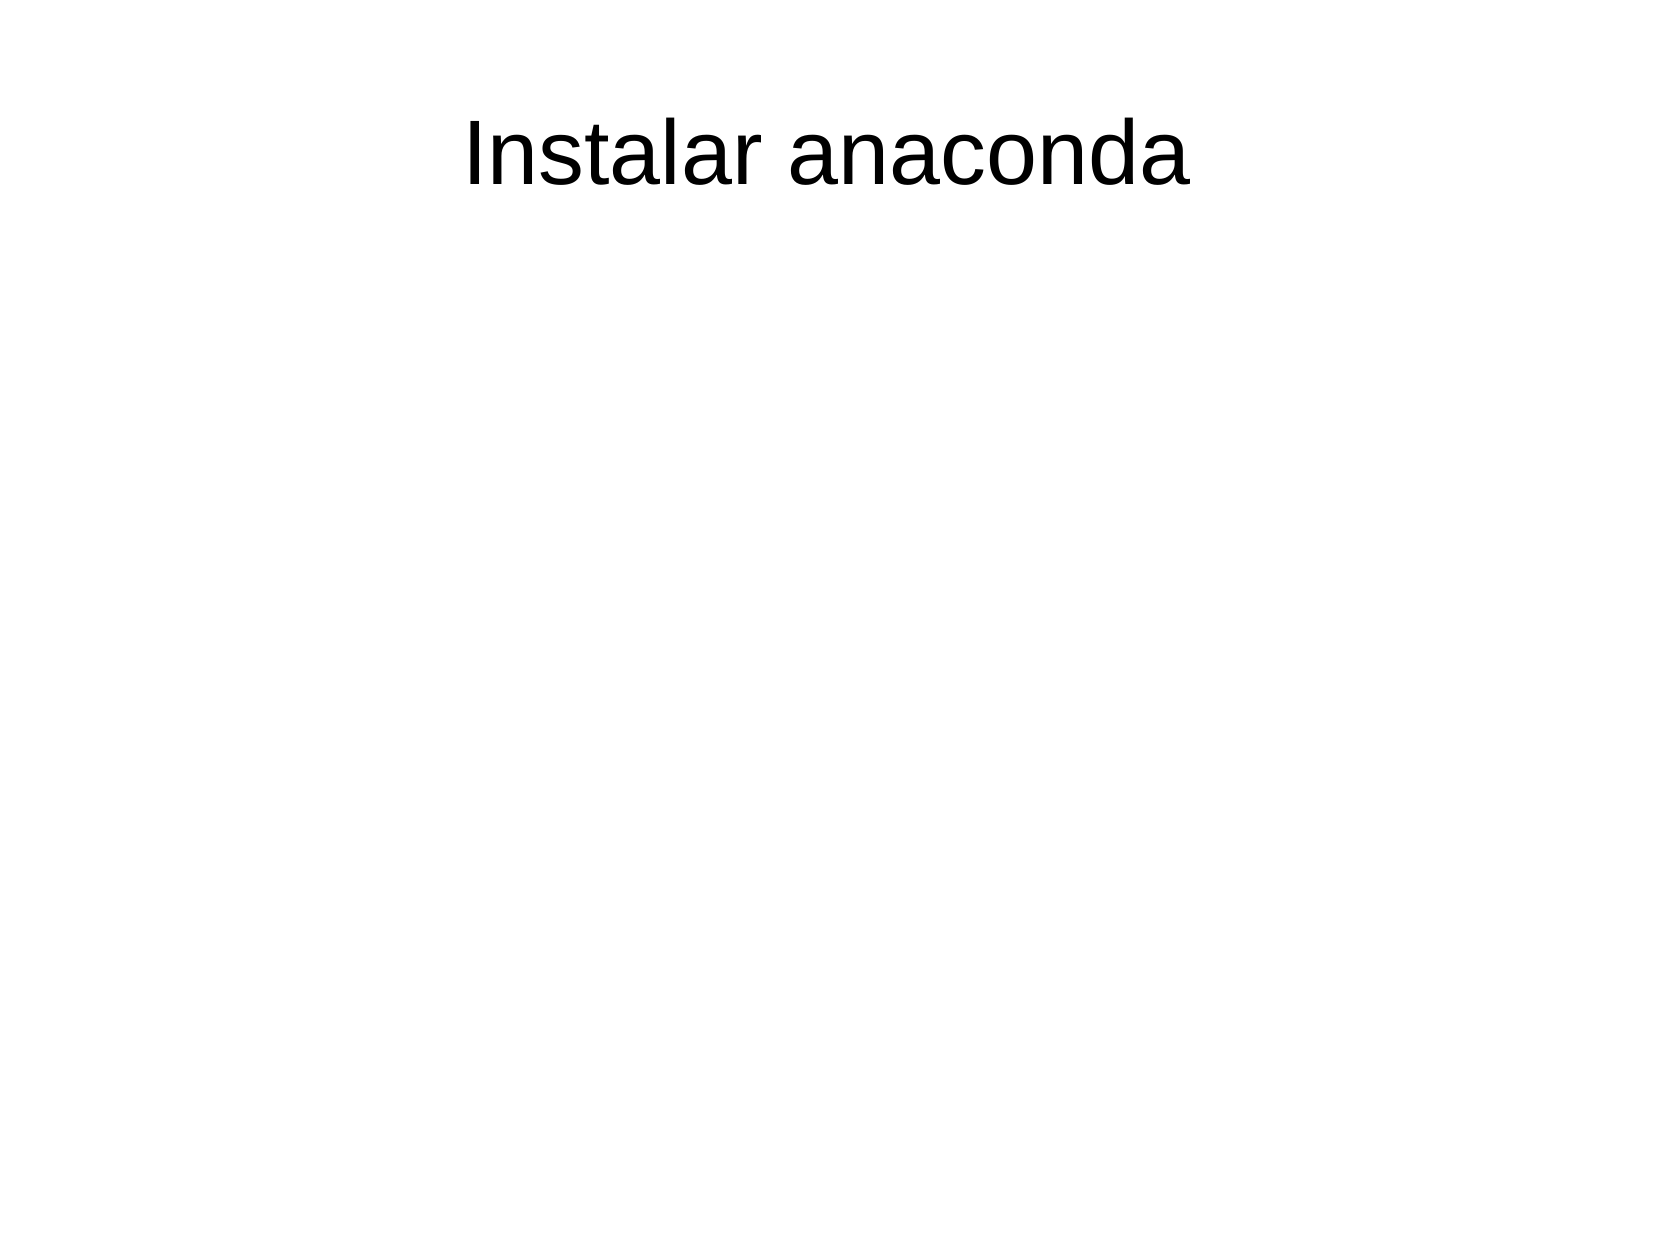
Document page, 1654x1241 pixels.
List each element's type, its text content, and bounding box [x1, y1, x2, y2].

title Instalar anaconda [82, 49, 1571, 257]
